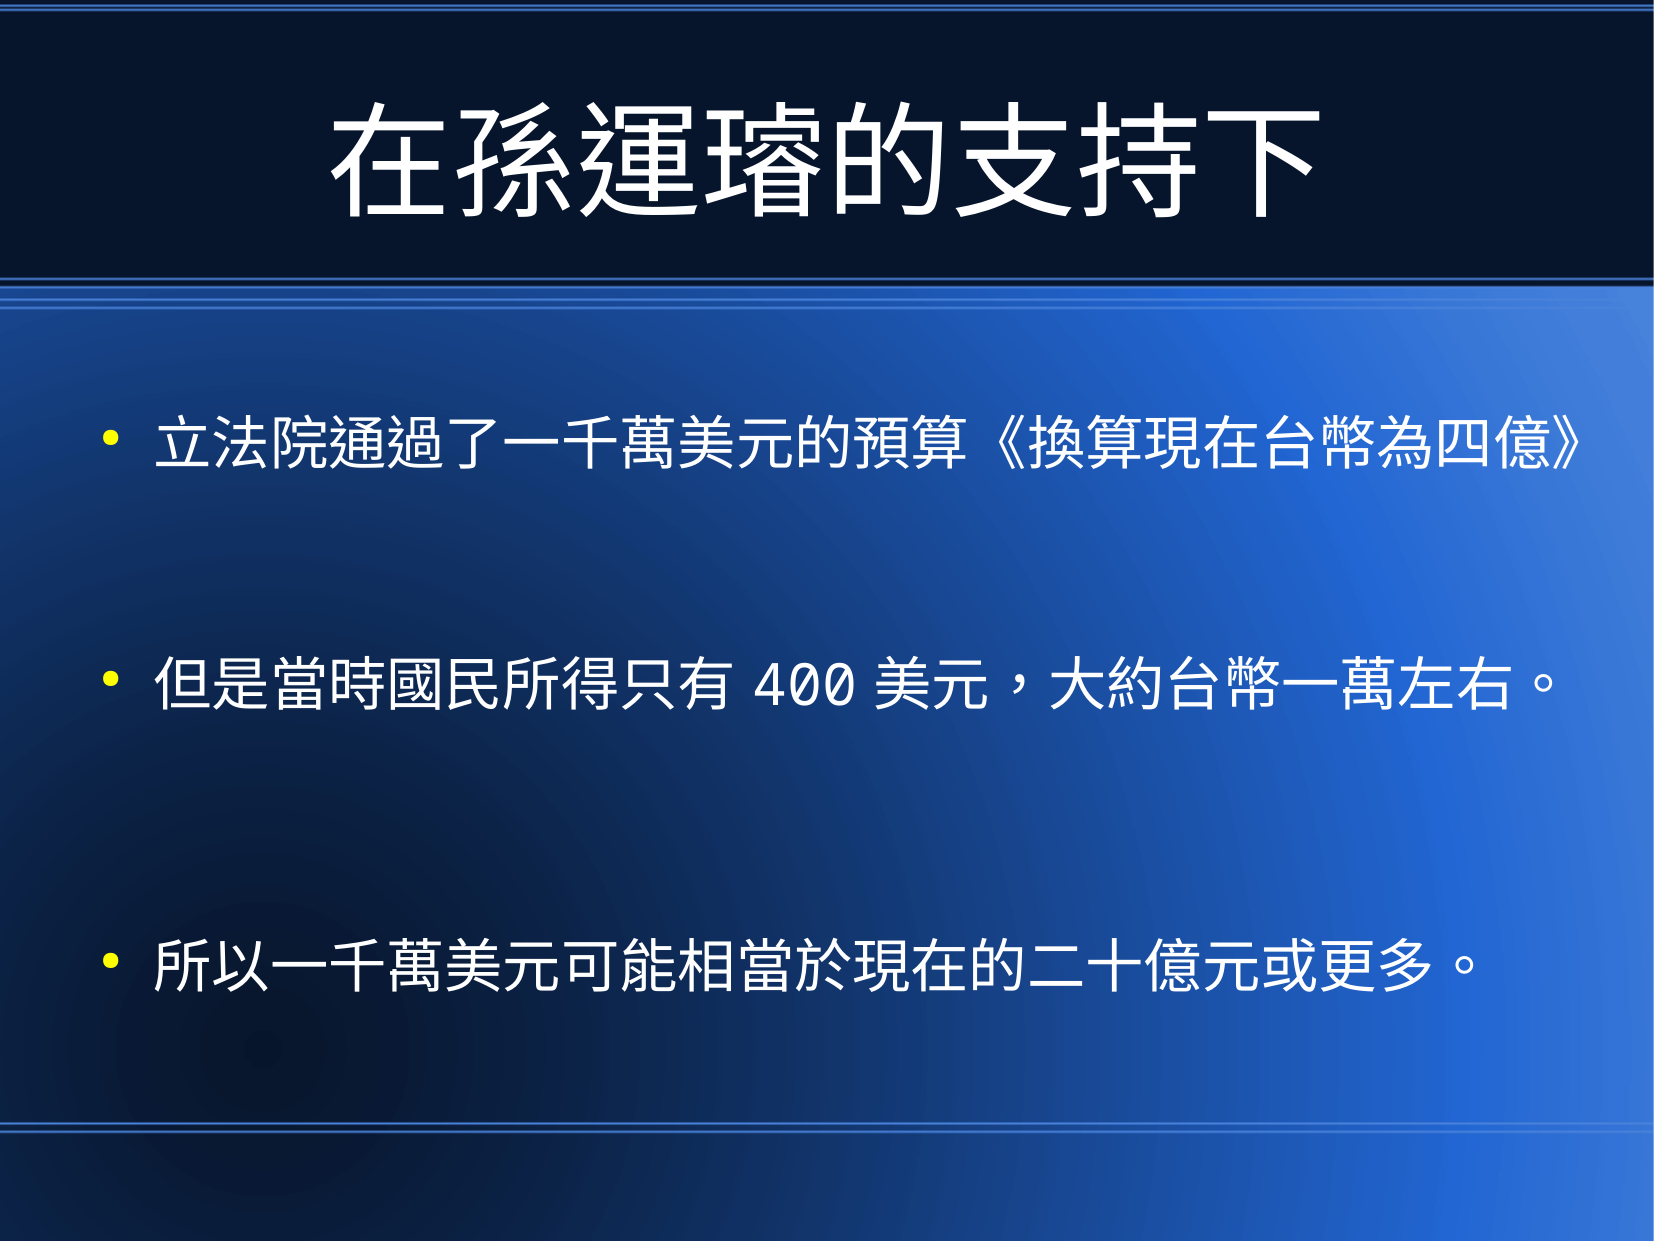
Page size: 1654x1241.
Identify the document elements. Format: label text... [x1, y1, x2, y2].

list 立法院通過了一千萬美元的預算《換算現在台幣為四億》 但是當時國民所得只有400美元，大約台幣一萬左右。 所以一千萬美元可能相當於現在的二十億元或更多。 [82, 355, 1630, 1241]
title 在孫運璿的支持下 [82, 49, 1571, 257]
picture [0, 0, 1654, 1241]
